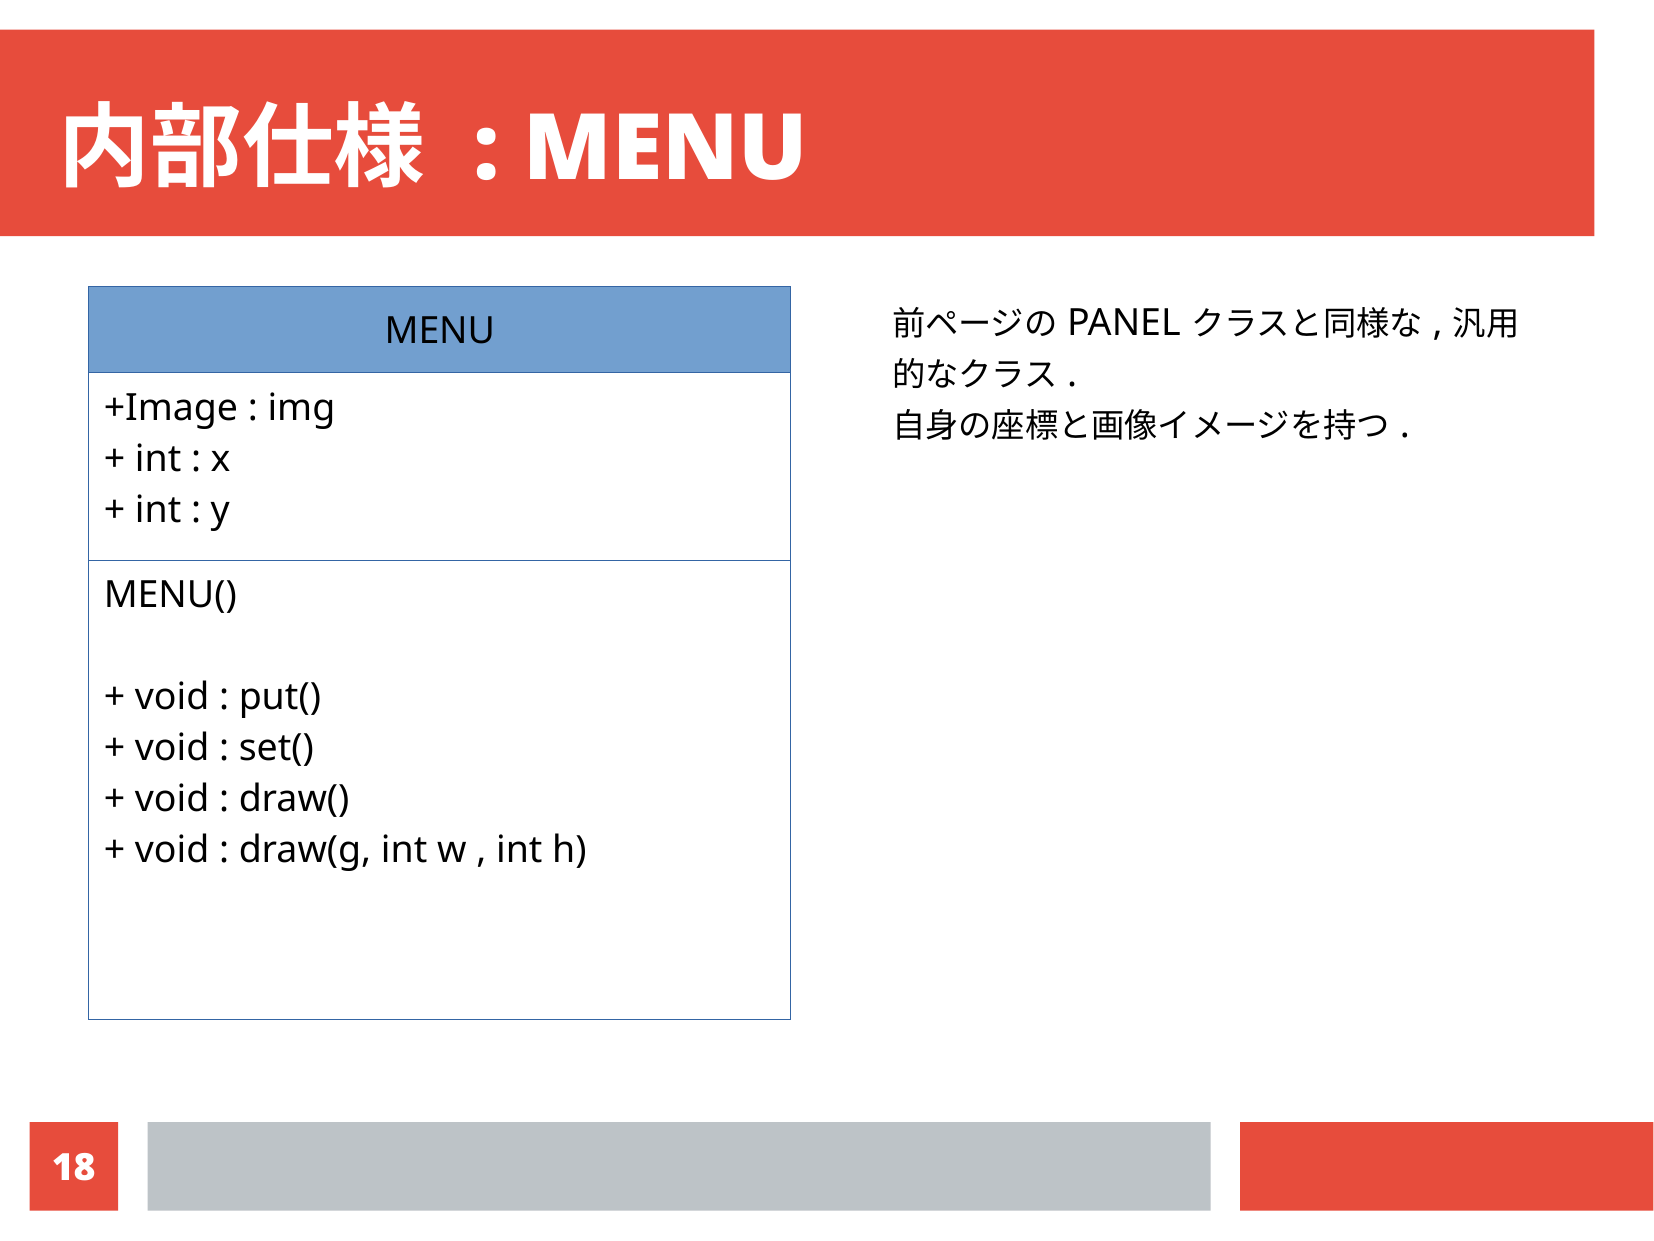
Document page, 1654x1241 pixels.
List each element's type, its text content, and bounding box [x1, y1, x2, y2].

text_box MENU [88, 286, 791, 372]
text_box MENU() + void : put() + void : set() + void : draw() + void : draw(g, int w , int h) [88, 560, 791, 1020]
title 内部仕様 : MENU [59, 59, 1595, 207]
text_box 前ページのPANELクラスと同様な,汎用的なクラス. 自身の座標と画像イメージを持つ. [877, 288, 1549, 557]
text_box +Image : img + int : x + int : y [88, 372, 791, 560]
